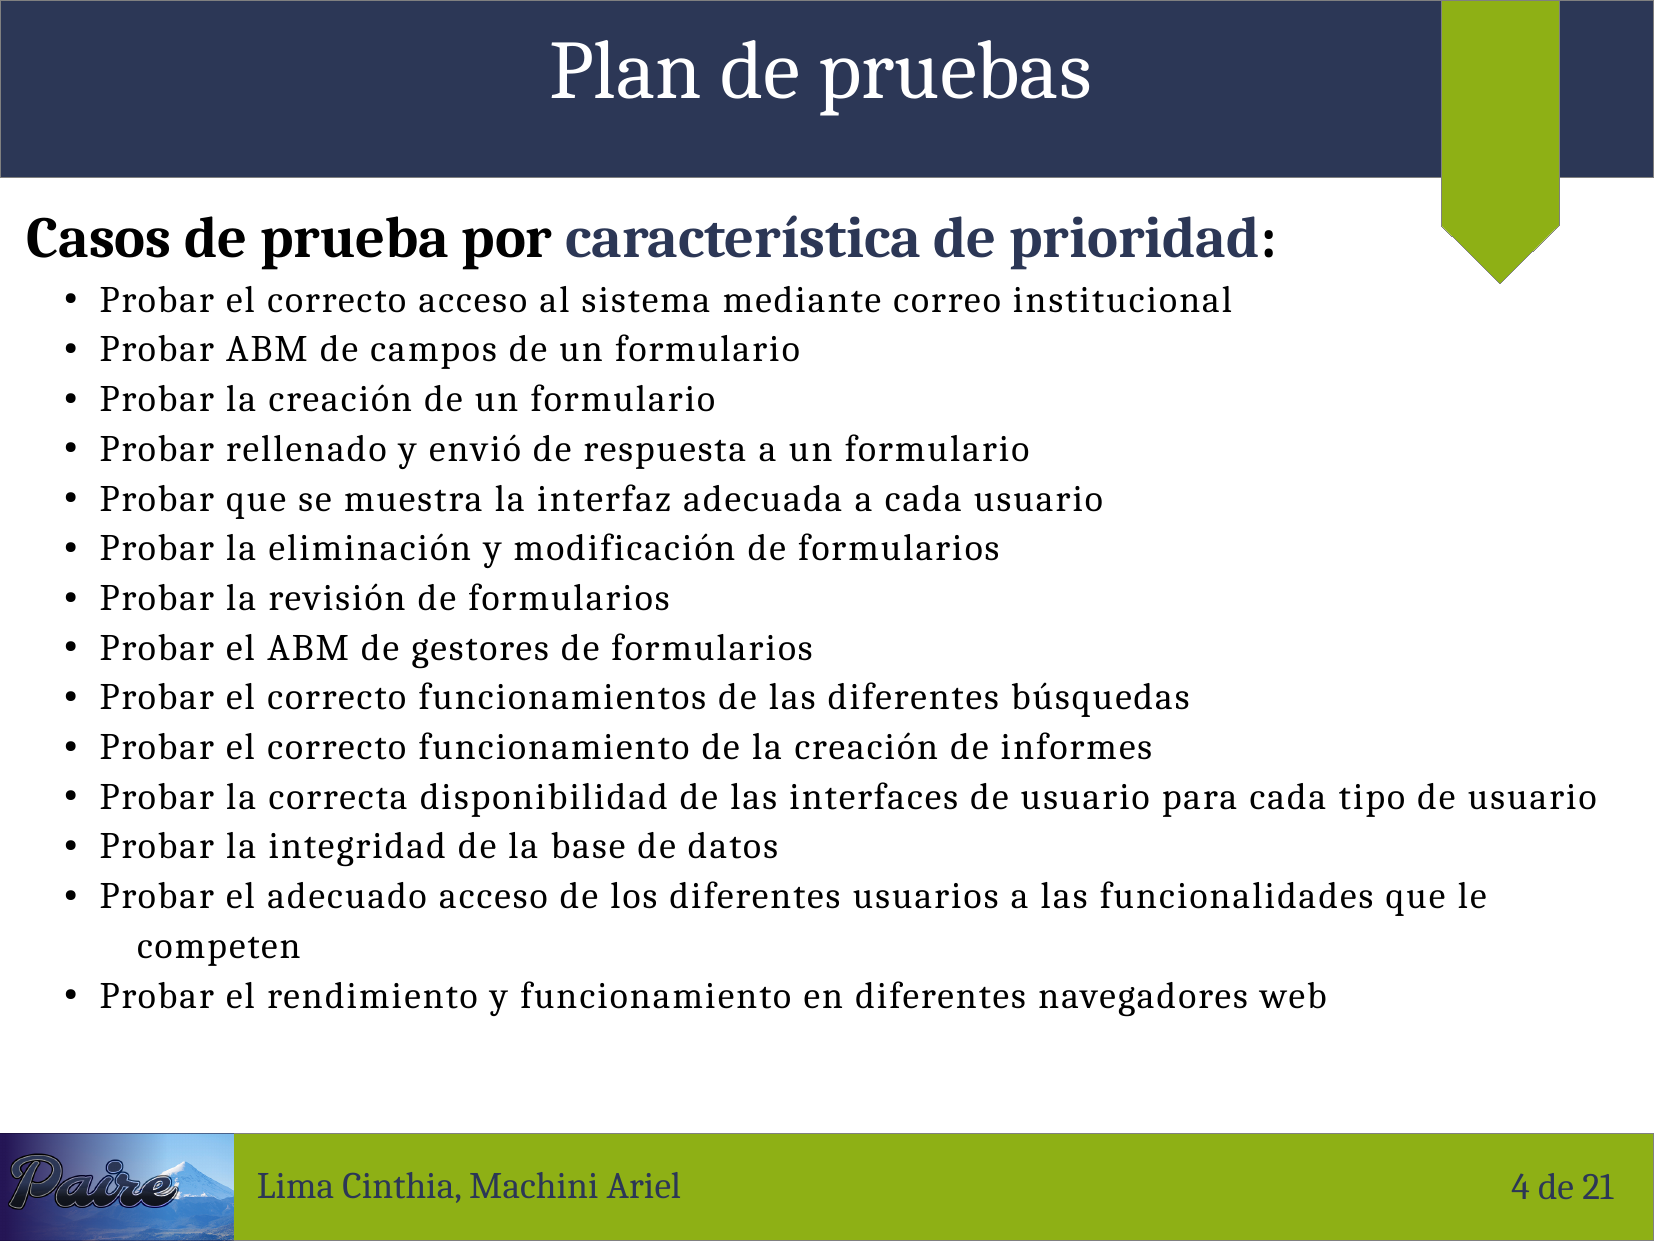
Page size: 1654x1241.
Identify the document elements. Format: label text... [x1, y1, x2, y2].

text_box Plan de pruebas [342, 15, 1300, 130]
picture [0, 1133, 234, 1241]
text_box Lima Cinthia, Machini Ariel [242, 1157, 715, 1217]
text_box [234, 1133, 1654, 1241]
text_box [0, 0, 1654, 197]
text_box <number> de 21 [1488, 1158, 1654, 1241]
text_box Casos de prueba por característica de prioridad: Probar el correcto acceso al sistema mediante correo institucional Probar ABM de campos de un formulario Probar la creación de un formulario Probar rellenado y envió de respuesta a un formulario Probar que se muestra la interfaz adecuada a cada usuario Probar la eliminación y modificación de formularios Probar la revisión de formularios Probar el ABM de gestores de formularios Probar el correcto funcionamientos de las diferentes búsquedas Probar el correcto funcionamiento de la creación de informes Probar la correcta disponibilidad de las interfaces de usuario para cada tipo de usuario Probar la integridad de la base de datos Probar el adecuado acceso de los diferentes usuarios a las funcionalidades que le competen Probar el rendimiento y funcionamiento en diferentes navegadores web [11, 197, 1630, 1086]
